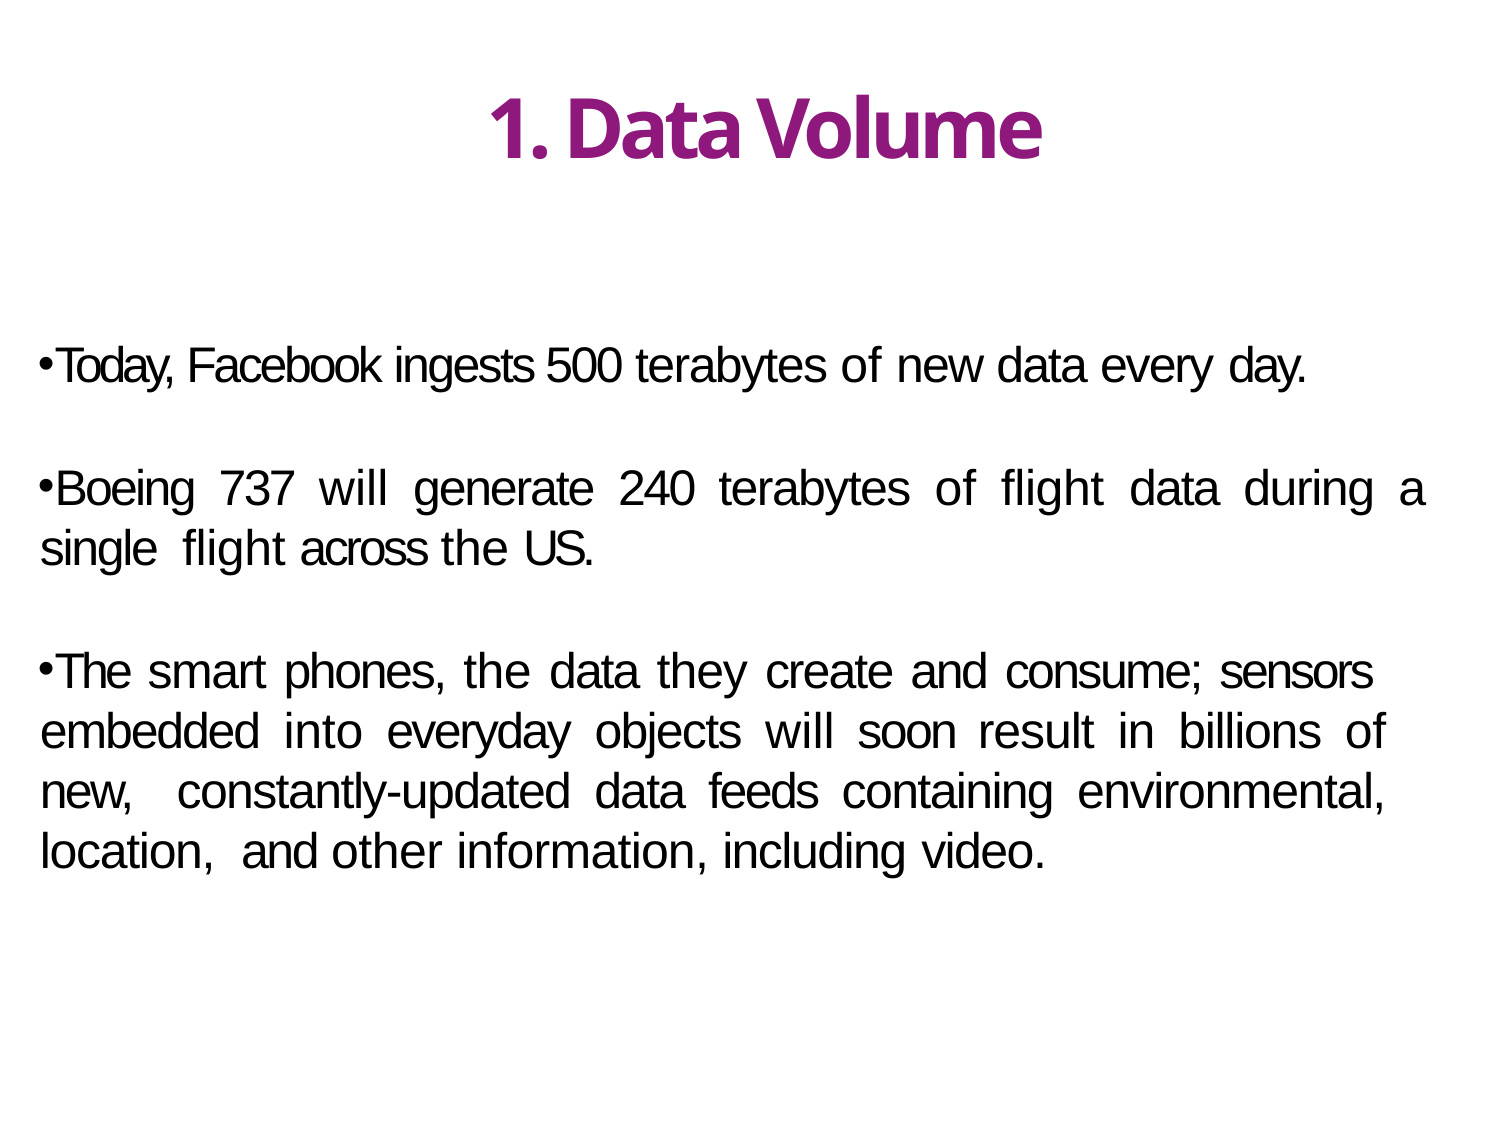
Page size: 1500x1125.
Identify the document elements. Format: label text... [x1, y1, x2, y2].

text_box Today, Facebook ingests 500 terabytes of new data every day. Boeing 737 will generate 240 terabytes of flight data during a single flight across the US. The smart phones, the data they create and consume; sensors embedded into everyday objects will soon result in billions of new, constantly-updated data feeds containing environmental, location, and other information, including video. [37, 270, 1423, 879]
title 1. Data Volume [435, 69, 1096, 167]
